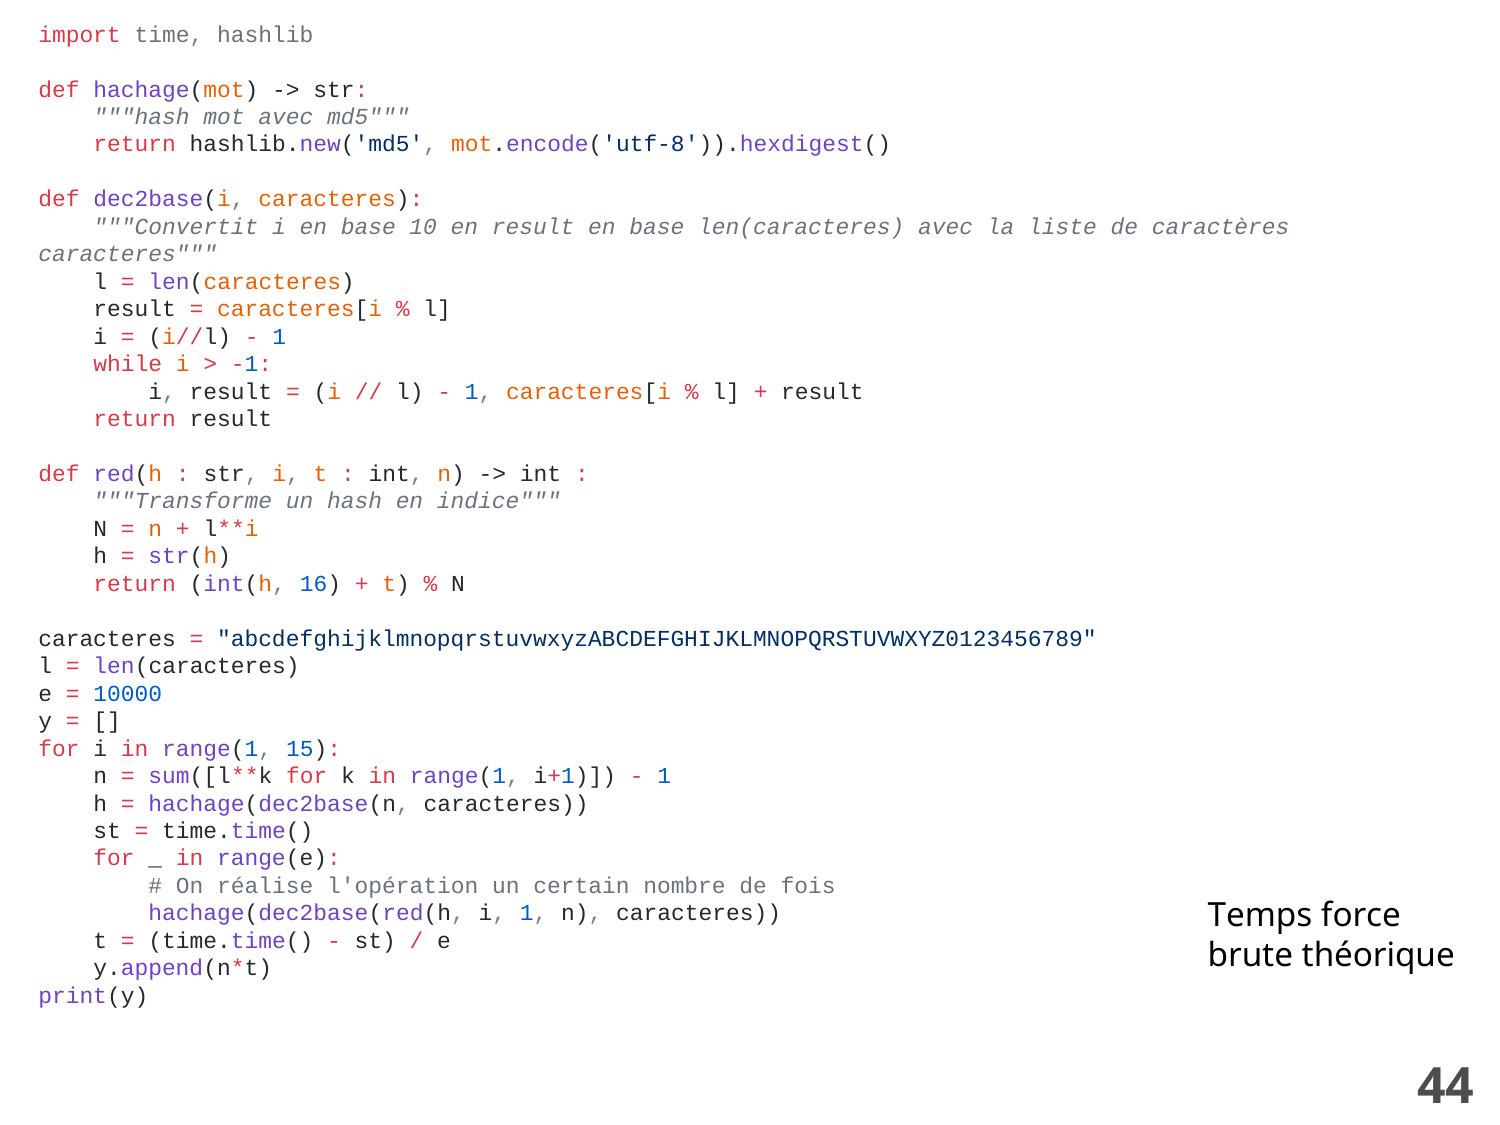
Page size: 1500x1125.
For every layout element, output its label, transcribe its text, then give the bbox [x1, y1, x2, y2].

text_box <numéro> [1417, 1054, 1500, 1109]
text_box Temps force brute théorique [1192, 886, 1500, 1021]
text_box import time, hashlib def hachage(mot) -> str: """hash mot avec md5""" return hashlib.new('md5', mot.encode('utf-8')).hexdigest() def dec2base(i, caracteres): """Convertit i en base 10 en result en base len(caracteres) avec la liste de caractères caracteres""" l = len(caracteres) result = caracteres[i % l] i = (i//l) - 1 while i > -1: i, result = (i // l) - 1, caracteres[i % l] + result return result def red(h : str, i, t : int, n) -> int : """Transforme un hash en indice""" N = n + l**i h = str(h) return (int(h, 16) + t) % N caracteres = "abcdefghijklmnopqrstuvwxyzABCDEFGHIJKLMNOPQRSTUVWXYZ0123456789" l = len(caracteres) e = 10000 y = [] for i in range(1, 15): n = sum([l**k for k in range(1, i+1)]) - 1 h = hachage(dec2base(n, caracteres)) st = time.time() for _ in range(e): # On réalise l'opération un certain nombre de fois hachage(dec2base(red(h, i, 1, n), caracteres)) t = (time.time() - st) / e y.append(n*t) print(y) [23, 11, 1477, 1111]
